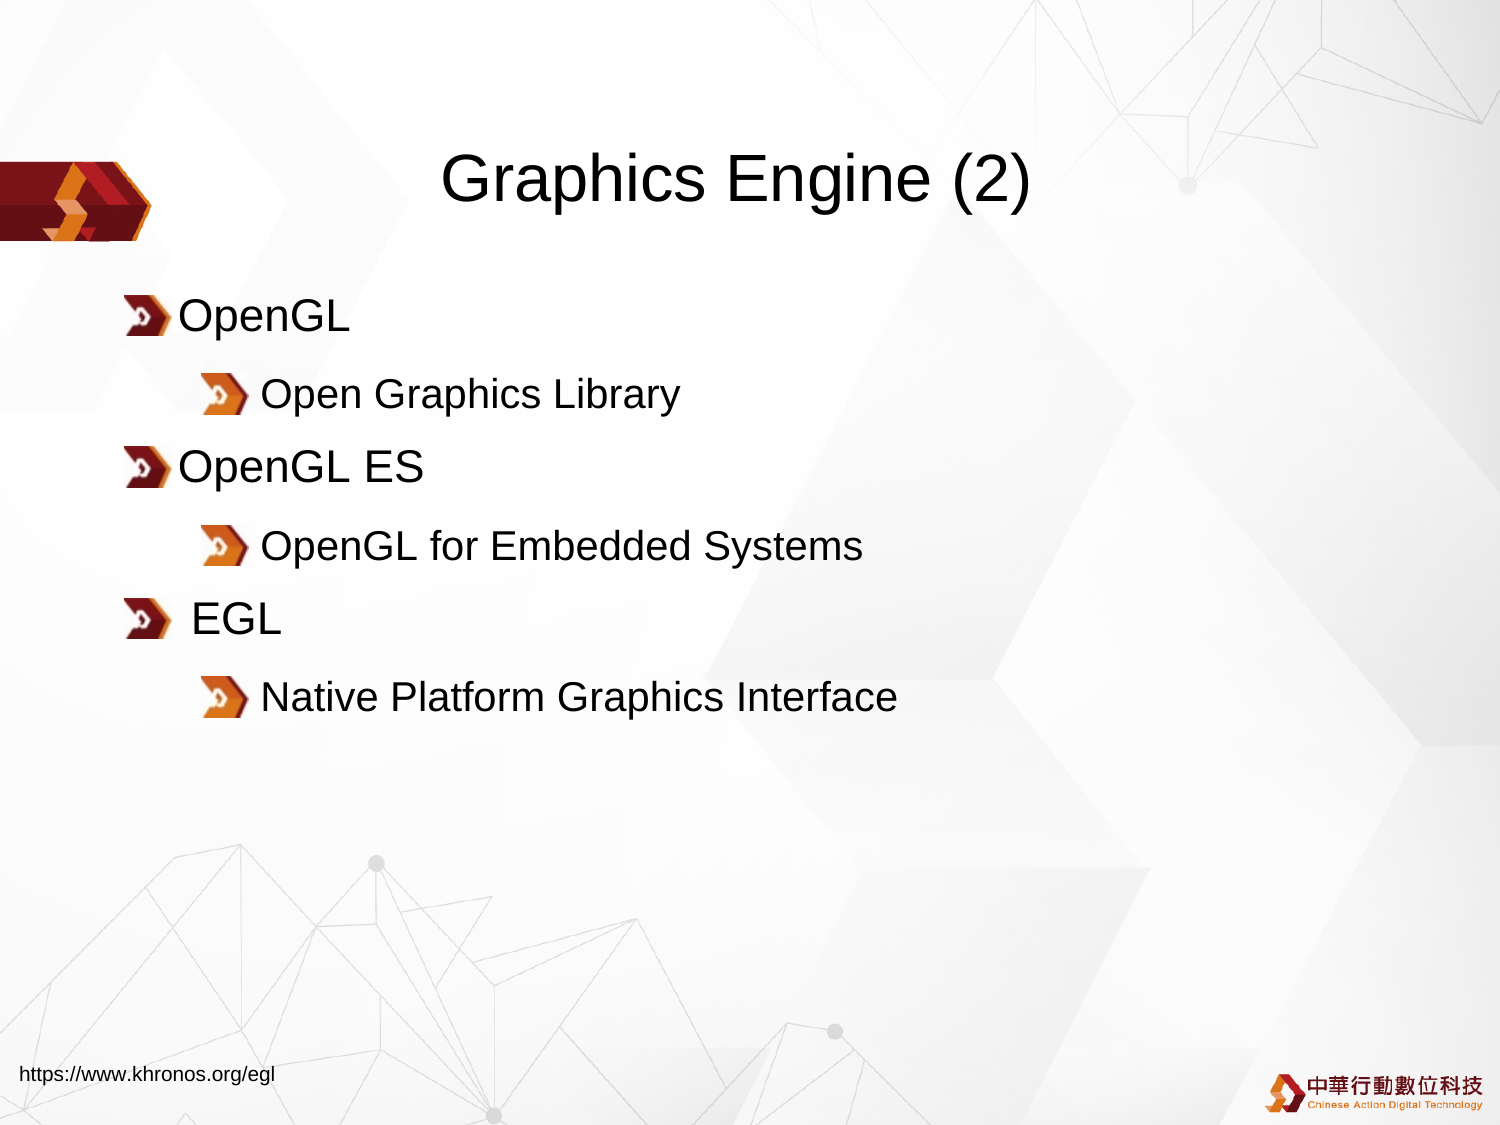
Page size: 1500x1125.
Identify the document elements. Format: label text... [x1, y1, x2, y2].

list OpenGL Open Graphics Library OpenGL ES OpenGL for Embedded Systems EGL Native Platform Graphics Interface [107, 290, 1425, 943]
title Graphics Engine (2) [107, 101, 1367, 255]
picture [0, 0, 1500, 1125]
text_box https://www.khronos.org/egl [4, 1053, 696, 1114]
